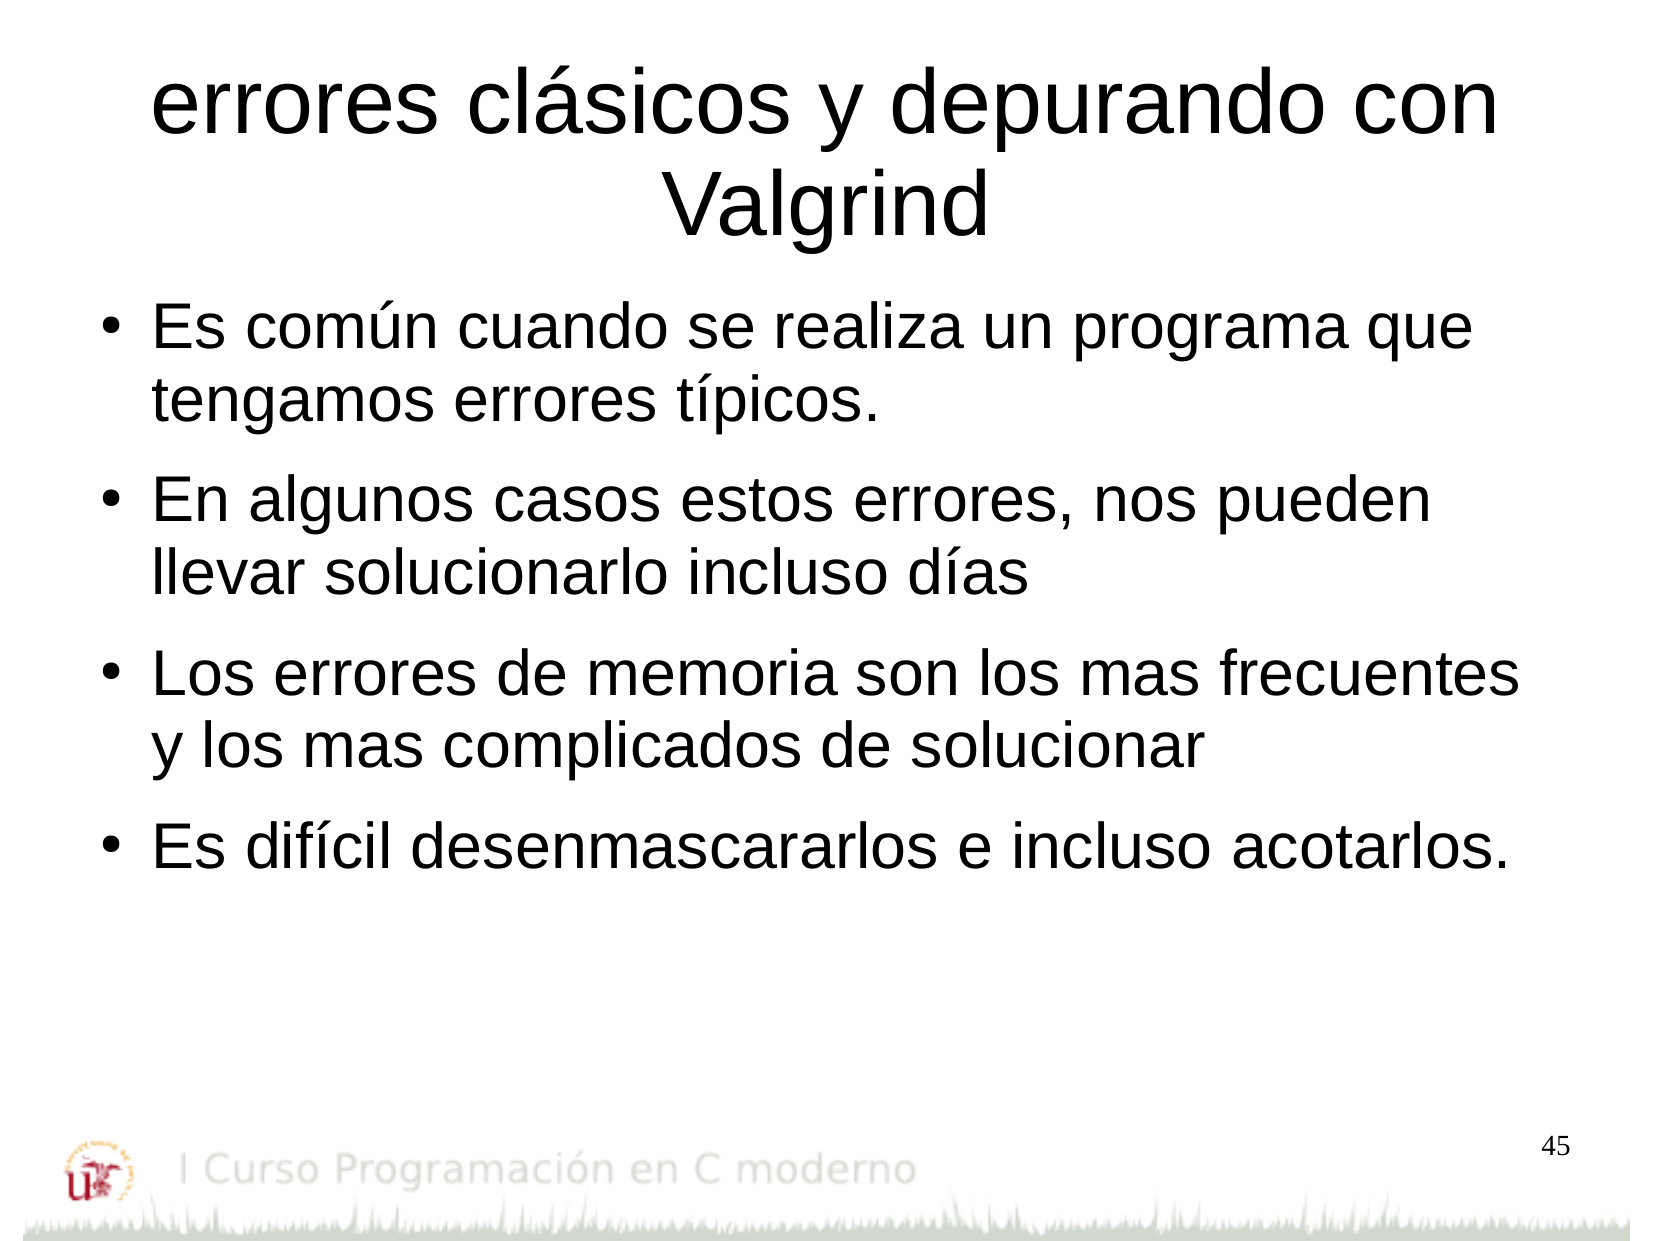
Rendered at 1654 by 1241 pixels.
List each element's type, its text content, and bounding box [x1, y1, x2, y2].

picture [23, 1136, 1630, 1241]
title errores clásicos y depurando con Valgrind [82, 49, 1571, 257]
list Es común cuando se realiza un programa que tengamos errores típicos. En algunos casos estos errores, nos pueden llevar solucionarlo incluso días Los errores de memoria son los mas frecuentes y los mas complicados de solucionar Es difícil desenmascararlos e incluso acotarlos. [82, 290, 1538, 1010]
